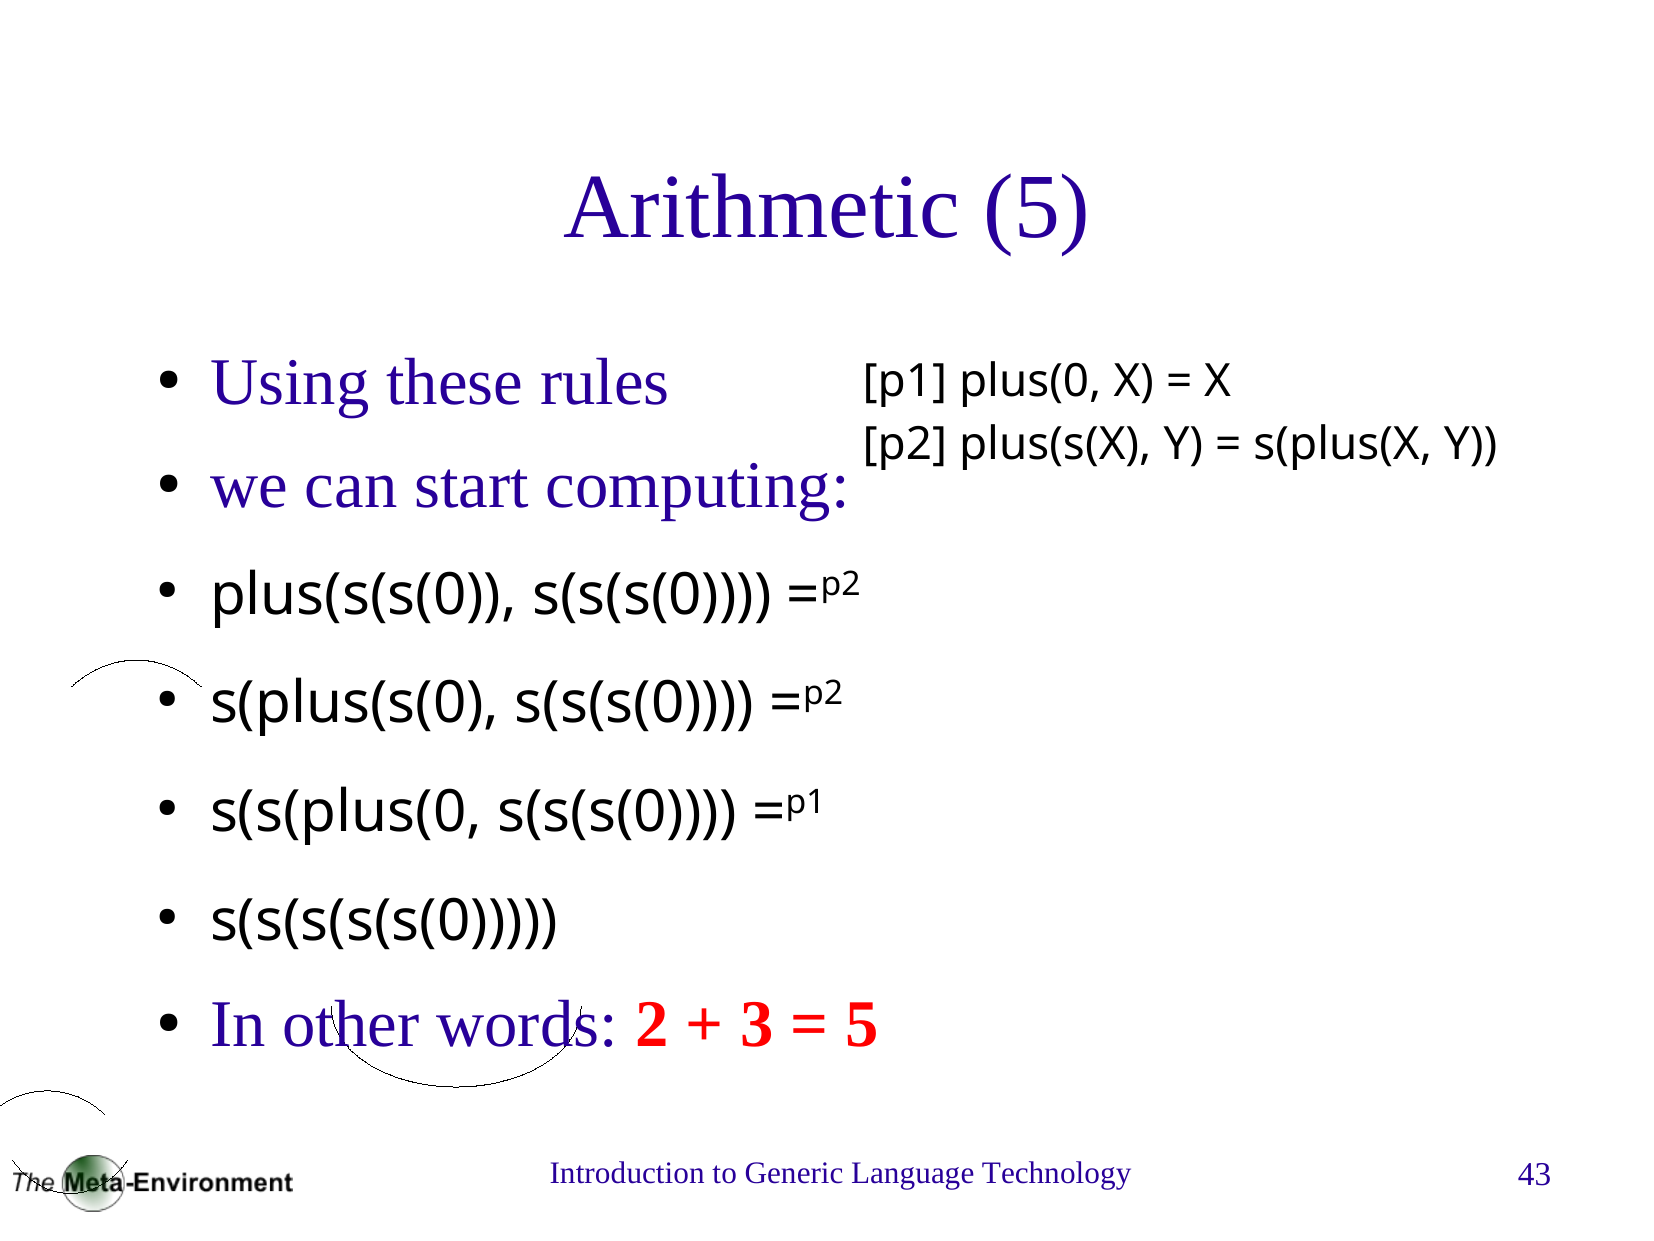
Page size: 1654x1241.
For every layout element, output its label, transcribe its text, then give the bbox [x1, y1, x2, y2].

title Arithmetic (5) [121, 102, 1534, 311]
text_box [p1] plus(0, X) = X [p2] plus(s(X), Y) = s(plus(X, Y)) [862, 347, 1537, 476]
picture [13, 1155, 293, 1212]
list Using these rules we can start computing: plus(s(s(0)), s(s(s(0)))) =p2 s(plus(s(0), s(s(s(0)))) =p2 s(s(plus(0, s(s(s(0)))) =p1 s(s(s(s(s(0))))) In other words: 2 + 3 = 5 [121, 344, 1534, 1127]
